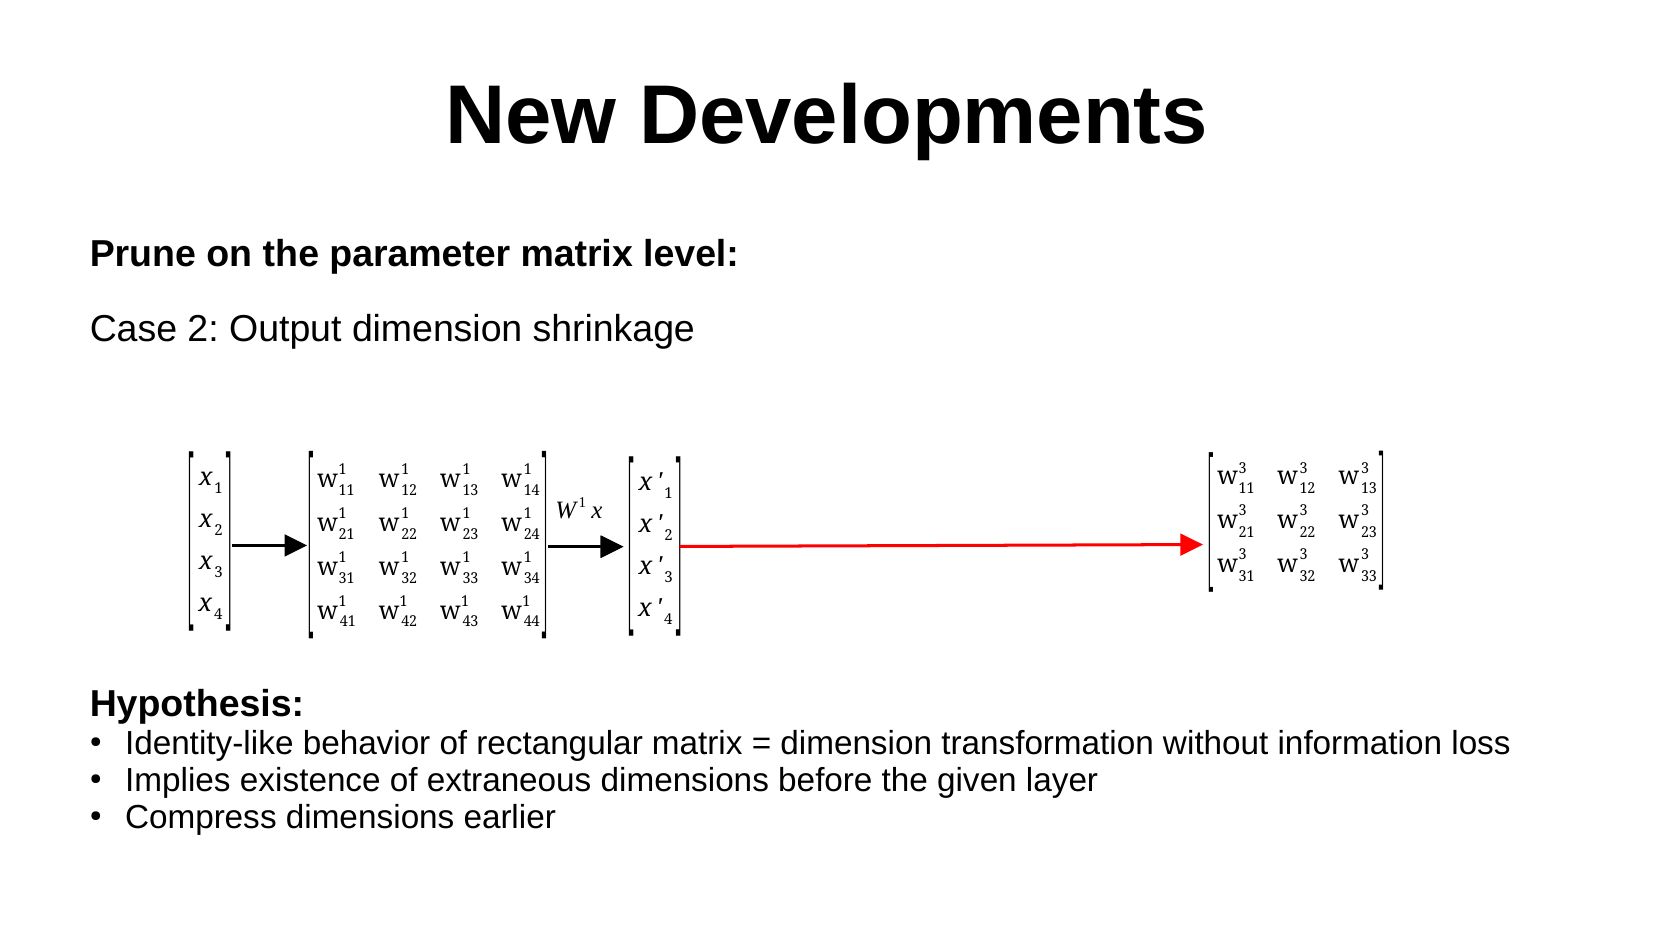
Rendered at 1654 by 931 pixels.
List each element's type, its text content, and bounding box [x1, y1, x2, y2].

text_box Case 2: Output dimension shrinkage [75, 300, 950, 390]
text_box Prune on the parameter matrix level: [75, 225, 950, 300]
text_box Hypothesis: Identity-like behavior of rectangular matrix = dimension transformation without information loss Implies existence of extraneous dimensions before the given layer Compress dimensions earlier [75, 675, 1613, 828]
title New Developments [82, 37, 1571, 193]
chart [187, 450, 233, 633]
chart [627, 455, 683, 638]
chart [1207, 450, 1386, 593]
chart [307, 450, 609, 640]
